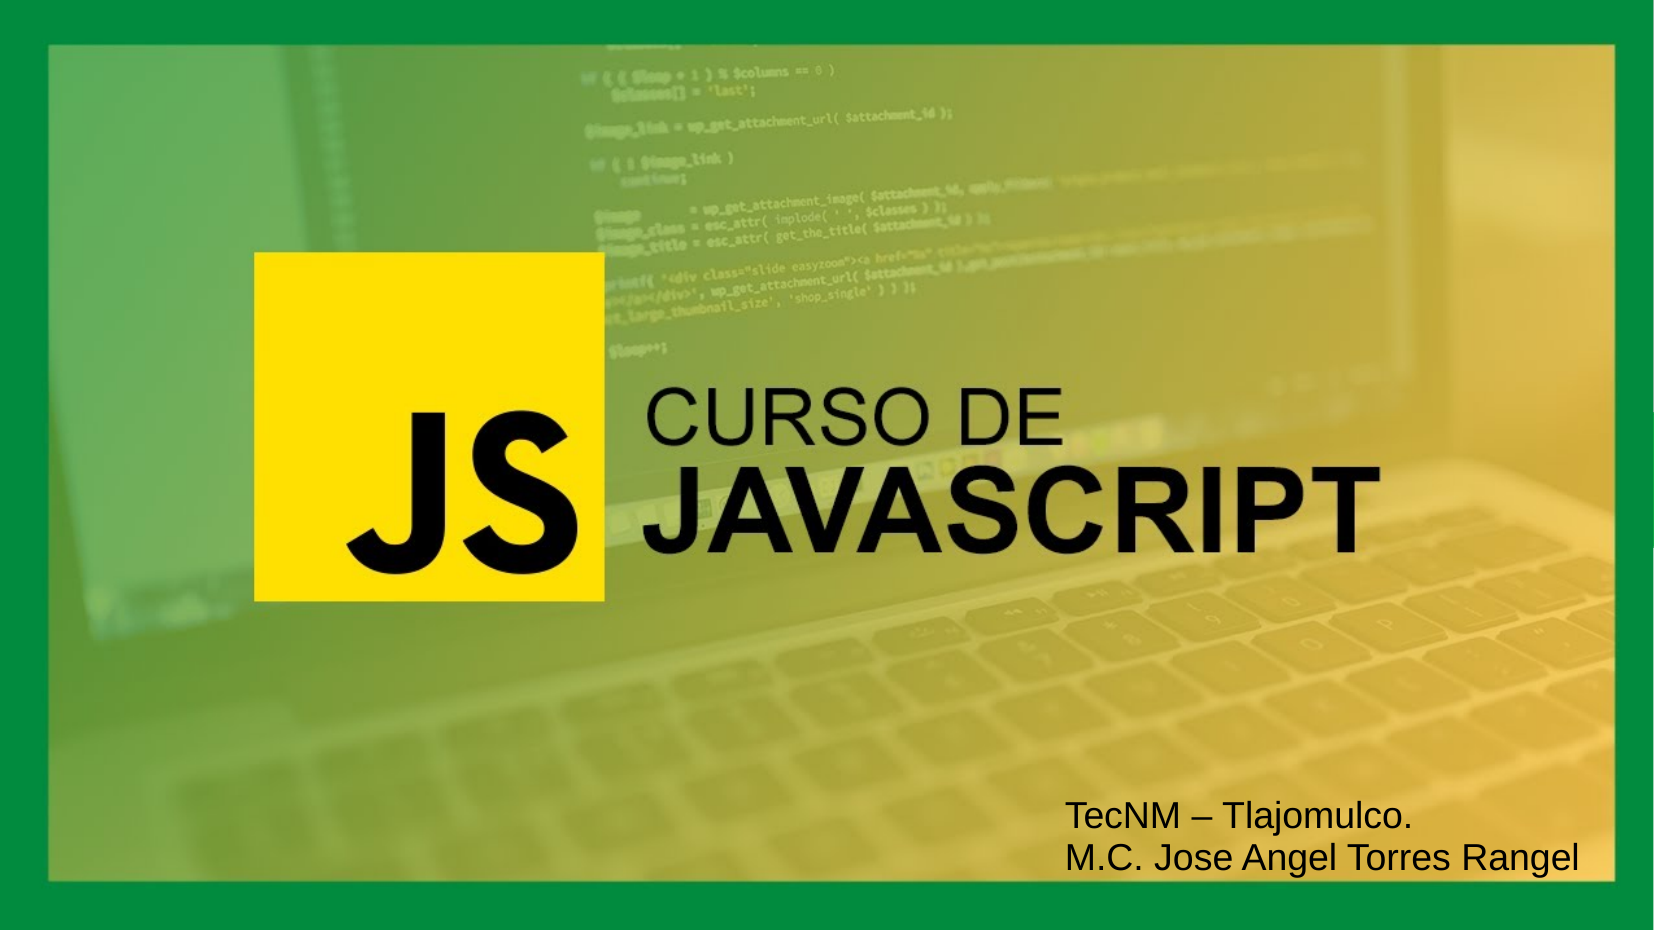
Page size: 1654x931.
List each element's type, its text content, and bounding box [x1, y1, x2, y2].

picture [0, 0, 1654, 930]
text_box TecNM – Tlajomulco. M.C. Jose Angel Torres Rangel [1050, 787, 1613, 887]
